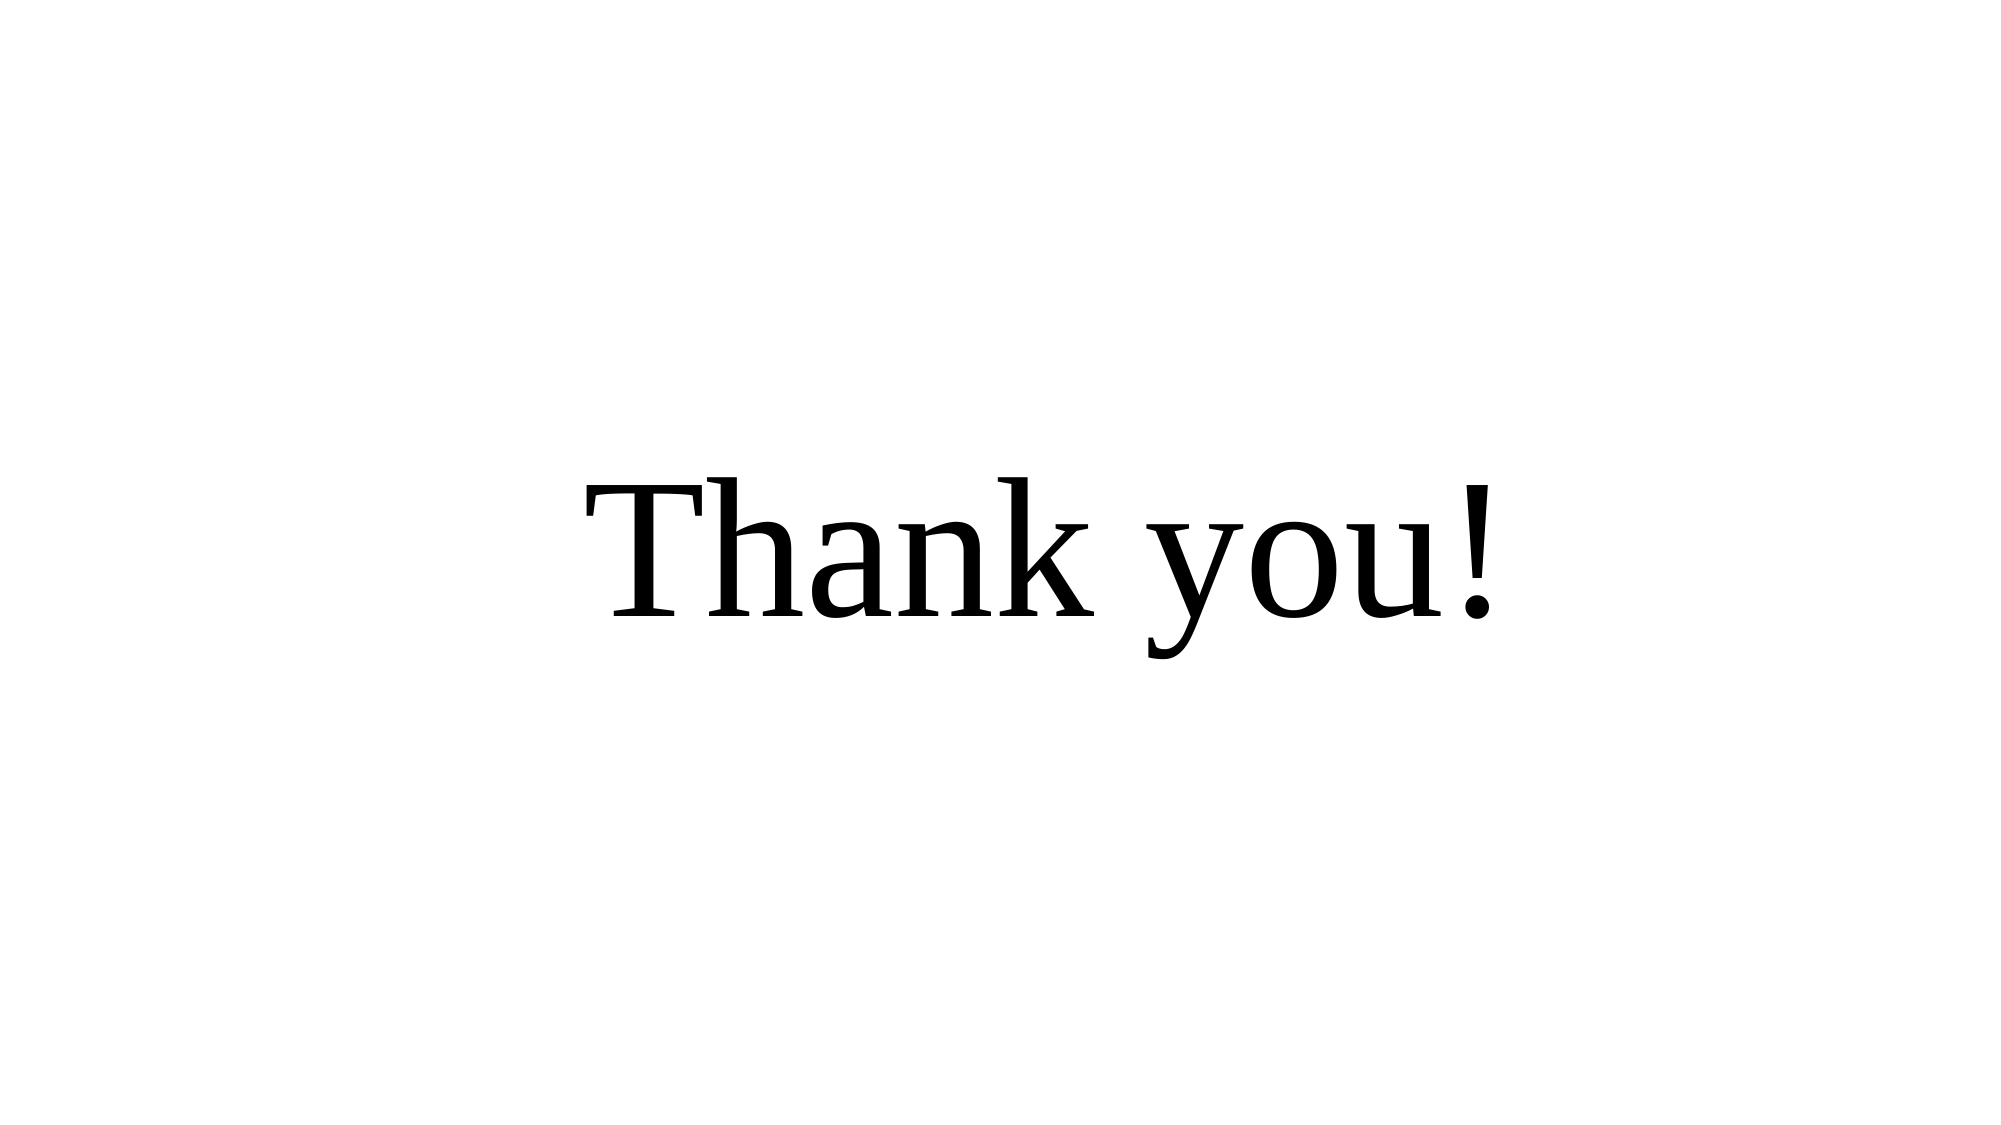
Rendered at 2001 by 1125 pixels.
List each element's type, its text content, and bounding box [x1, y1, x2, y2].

list Thank you! [149, 408, 1945, 1094]
